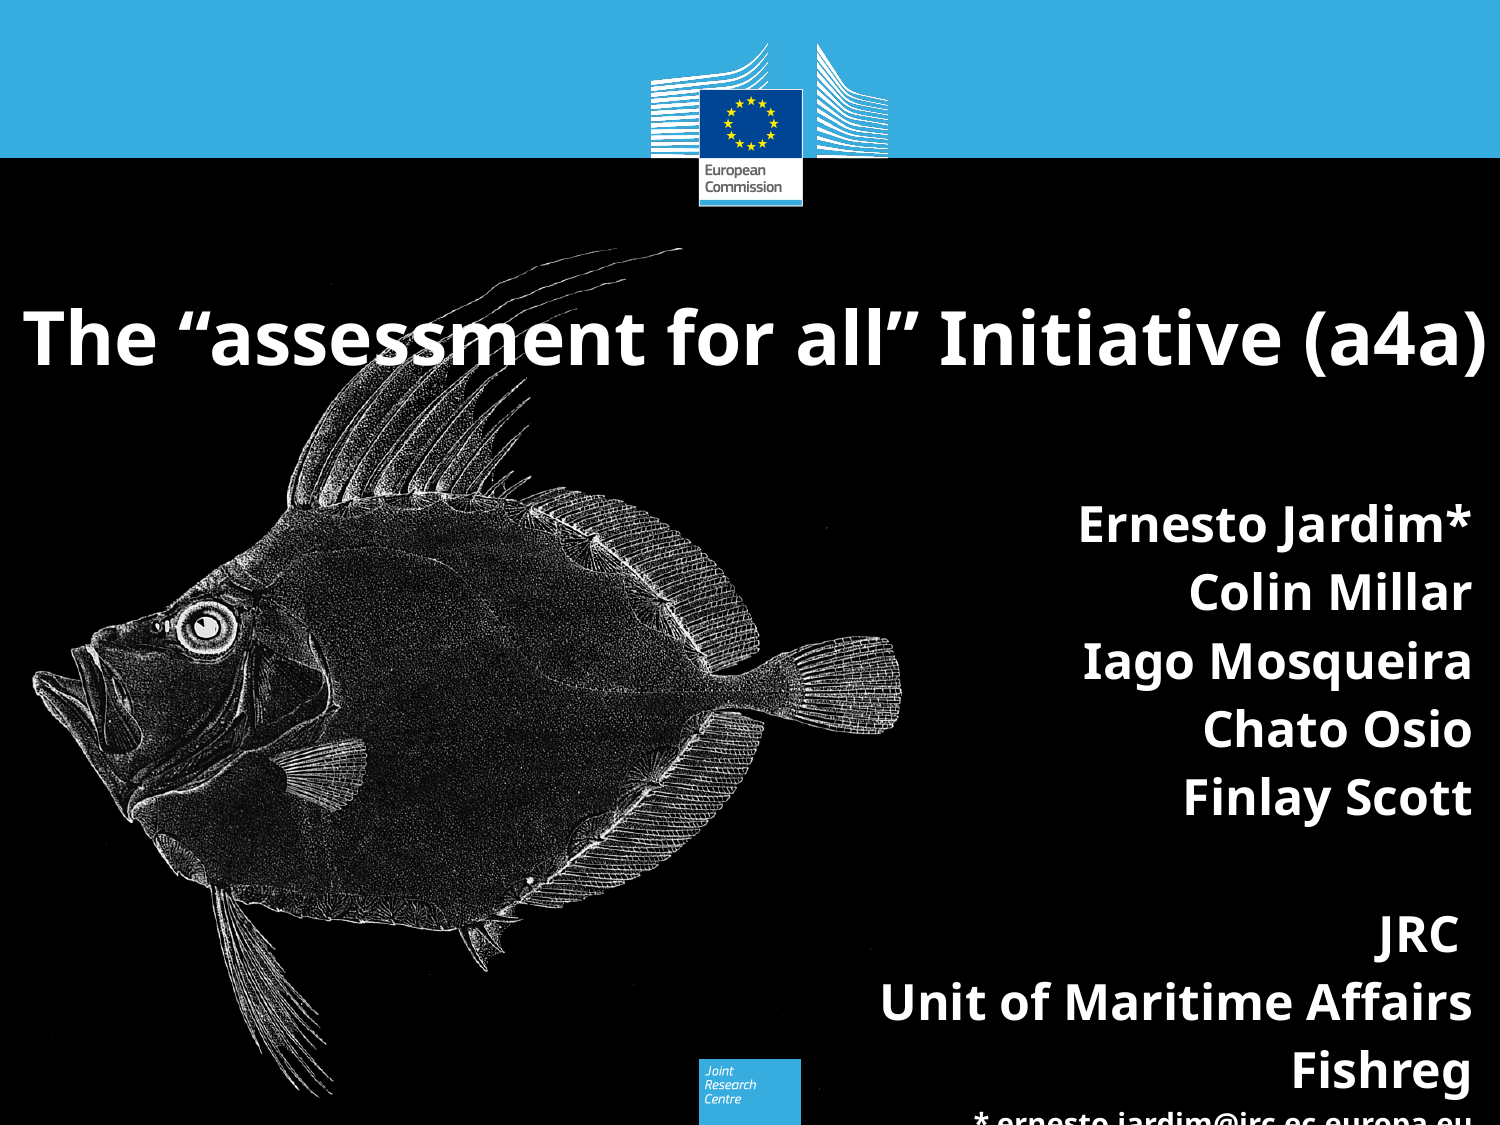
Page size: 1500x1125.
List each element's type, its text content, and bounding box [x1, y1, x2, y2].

picture [651, 42, 888, 207]
picture [24, 440, 911, 1125]
title Ernesto Jardim* Colin Millar Iago Mosqueira Chato Osio Finlay Scott JRC Unit of Maritime Affairs Fishreg * ernesto.jardim@jrc.ec.europa.eu [798, 523, 1474, 1109]
title The “assessment for all” Initiative (a4a) [11, 232, 1500, 440]
